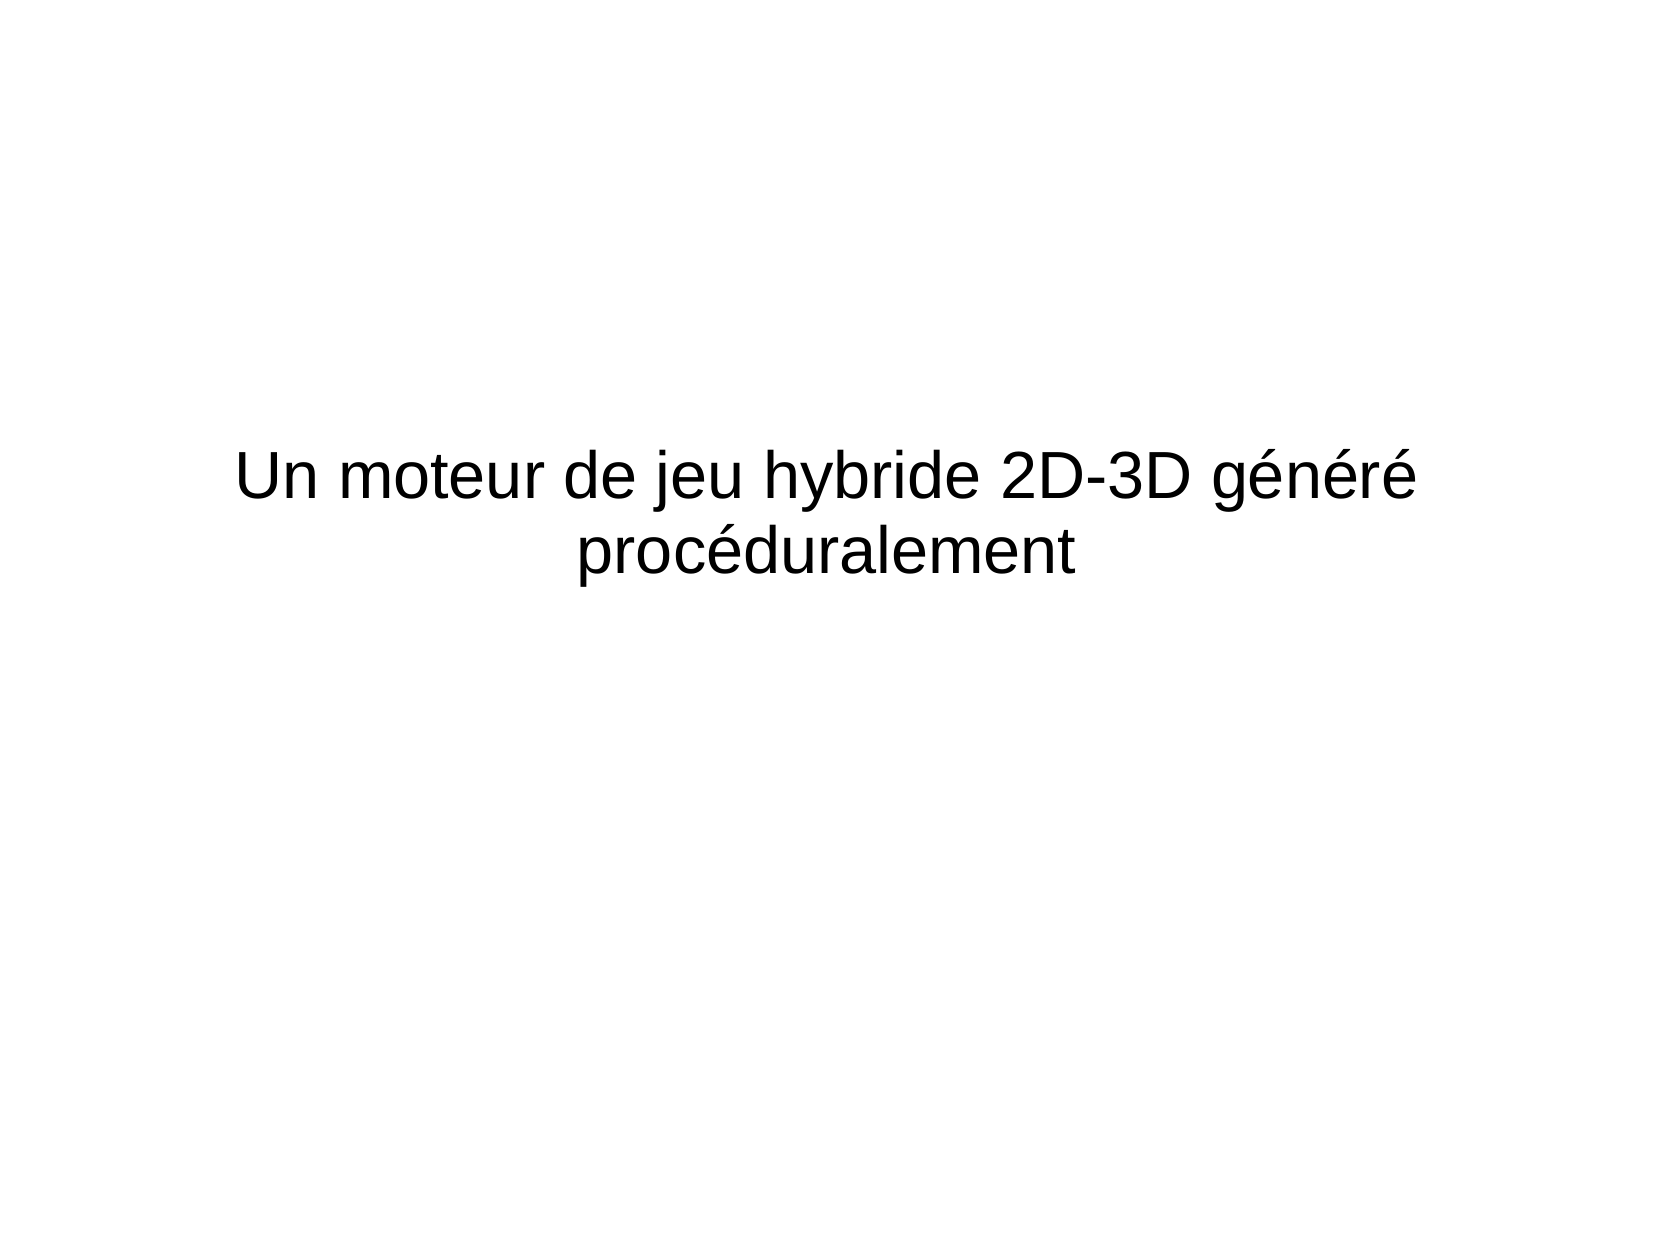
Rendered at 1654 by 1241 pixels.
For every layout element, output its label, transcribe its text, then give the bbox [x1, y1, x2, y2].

subtitle Un moteur de jeu hybride 2D-3D généré procéduralement [82, 153, 1571, 873]
